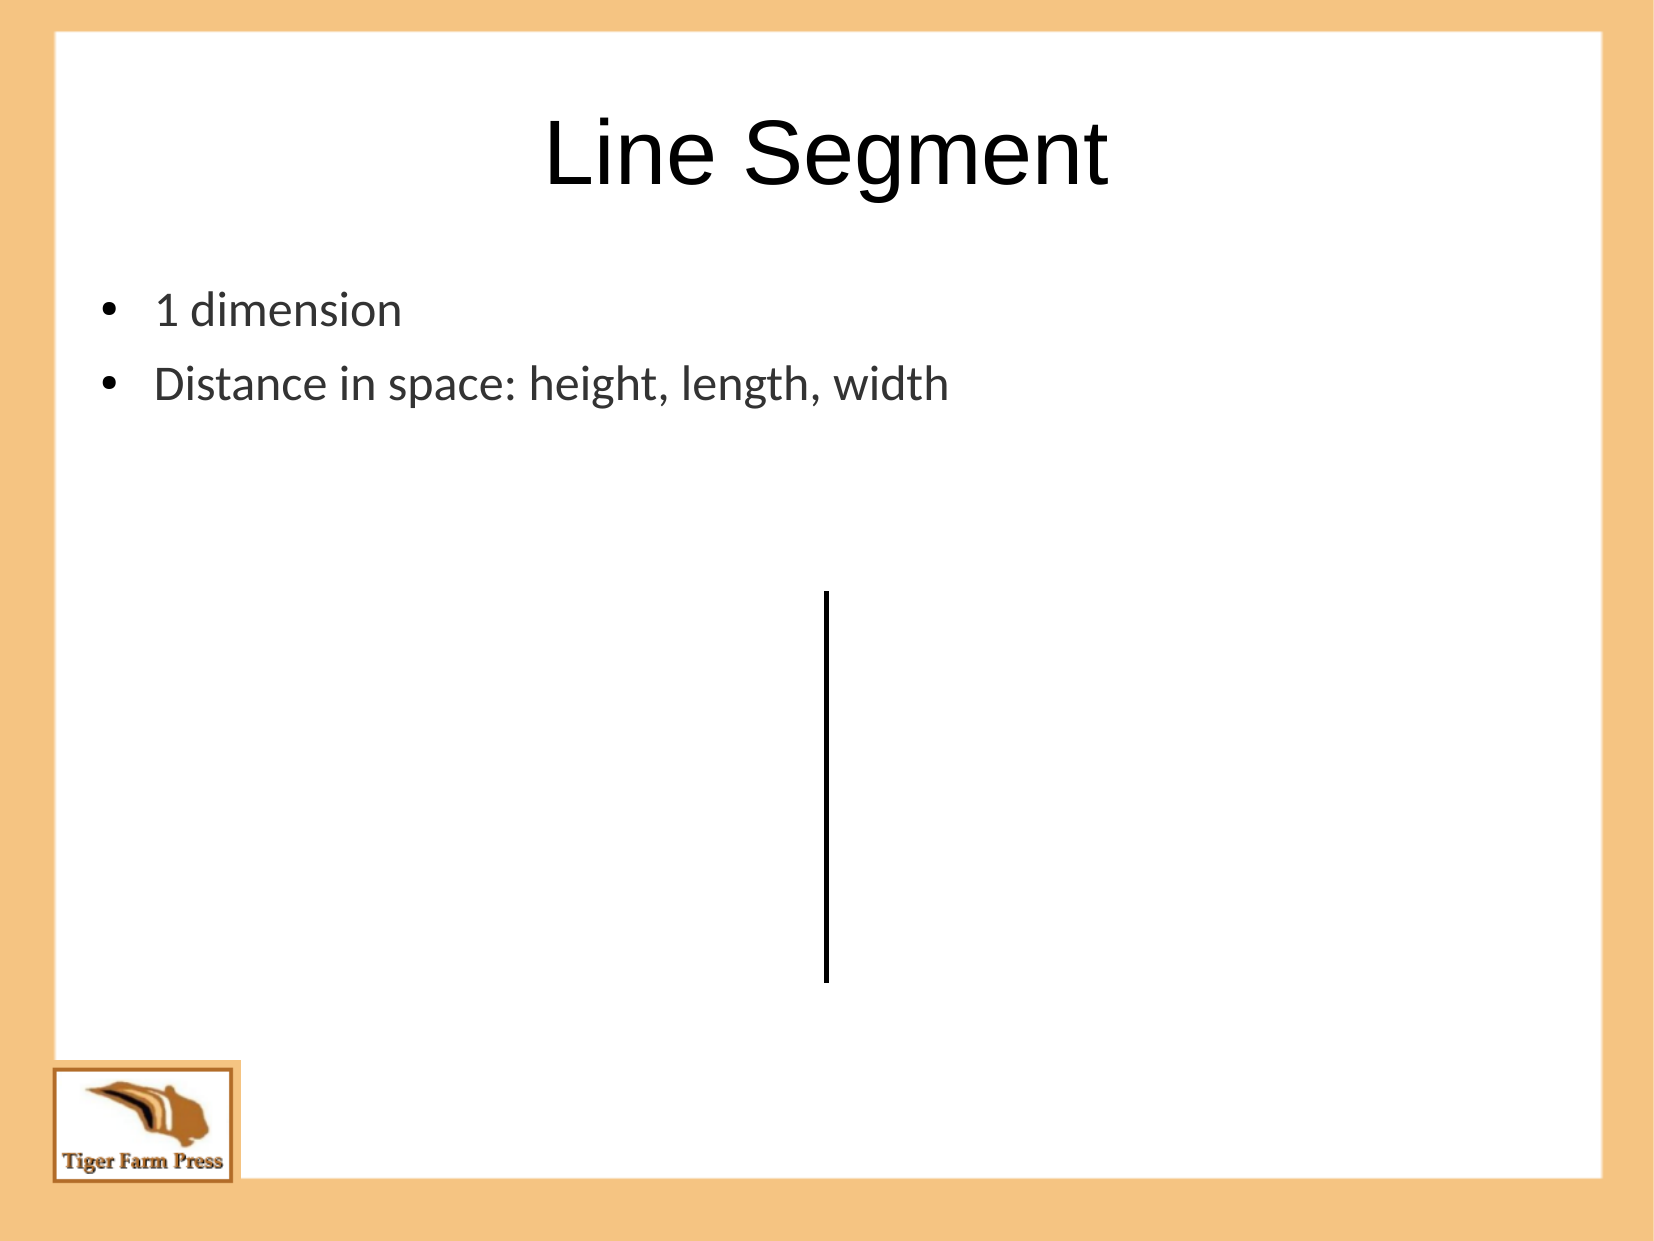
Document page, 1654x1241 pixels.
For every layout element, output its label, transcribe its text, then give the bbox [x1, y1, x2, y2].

picture [0, 0, 1654, 1241]
title Line Segment [82, 49, 1571, 257]
list 1 dimension Distance in space: height, length, width [82, 290, 1571, 1109]
